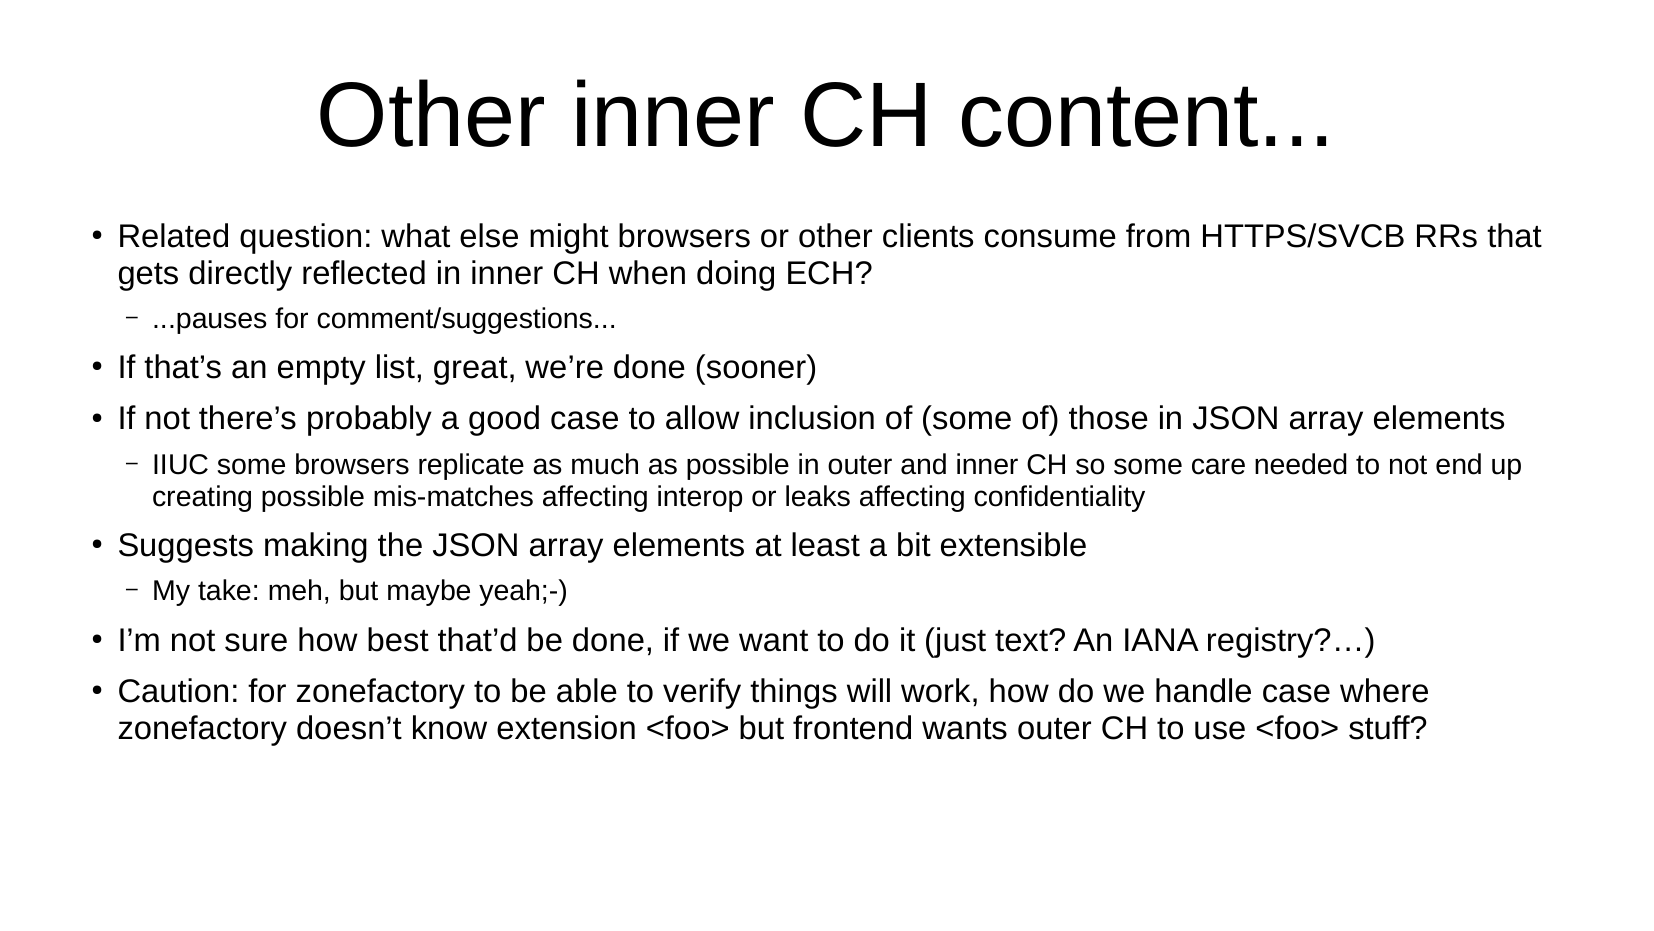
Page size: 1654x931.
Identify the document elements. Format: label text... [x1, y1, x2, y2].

list Related question: what else might browsers or other clients consume from HTTPS/SVCB RRs that gets directly reflected in inner CH when doing ECH? ...pauses for comment/suggestions... If that’s an empty list, great, we’re done (sooner) If not there’s probably a good case to allow inclusion of (some of) those in JSON array elements IIUC some browsers replicate as much as possible in outer and inner CH so some care needed to not end up creating possible mis-matches affecting interop or leaks affecting confidentiality Suggests making the JSON array elements at least a bit extensible My take: meh, but maybe yeah;-) I’m not sure how best that’d be done, if we want to do it (just text? An IANA registry?…) Caution: for zonefactory to be able to verify things will work, how do we handle case where zonefactory doesn’t know extension <foo> but frontend wants outer CH to use <foo> stuff? [82, 217, 1571, 758]
title Other inner CH content... [82, 37, 1571, 193]
